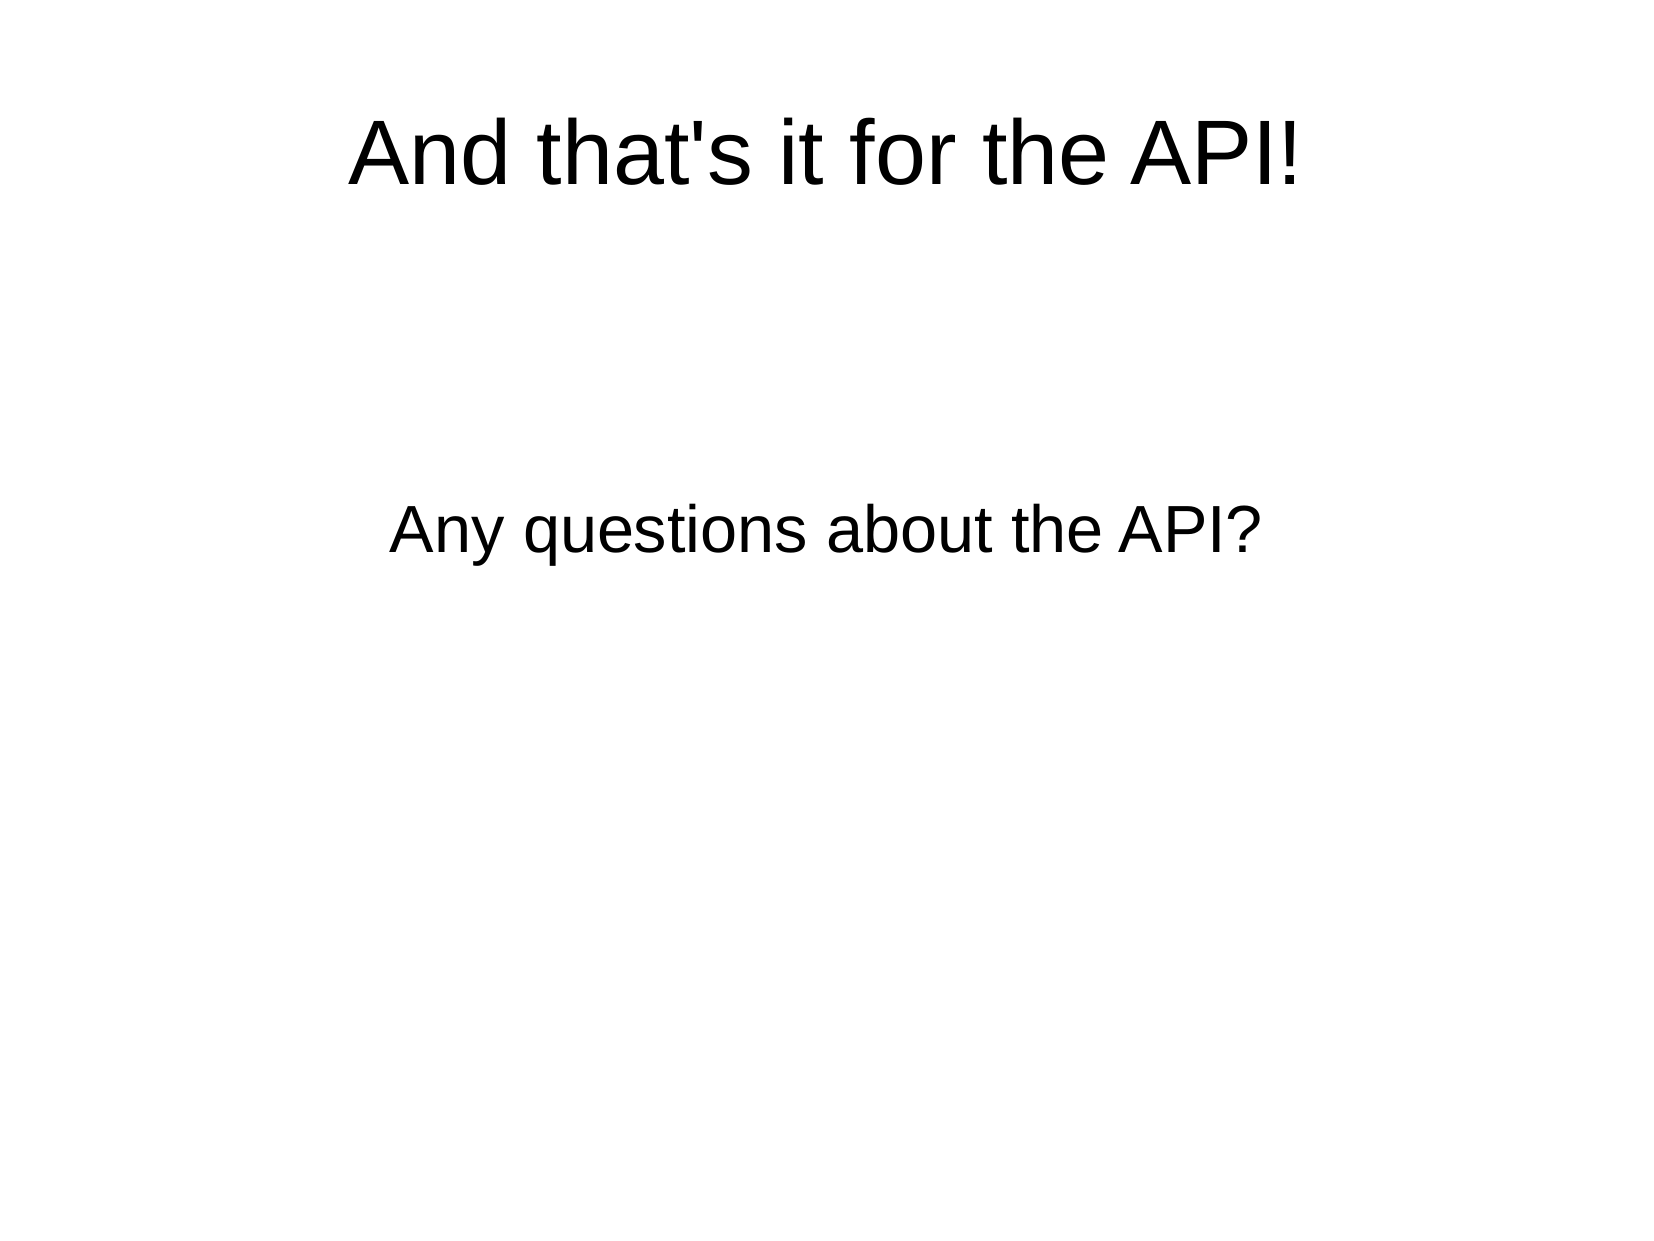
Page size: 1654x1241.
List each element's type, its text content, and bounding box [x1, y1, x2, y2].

subtitle Any questions about the API? [82, 49, 1571, 1010]
